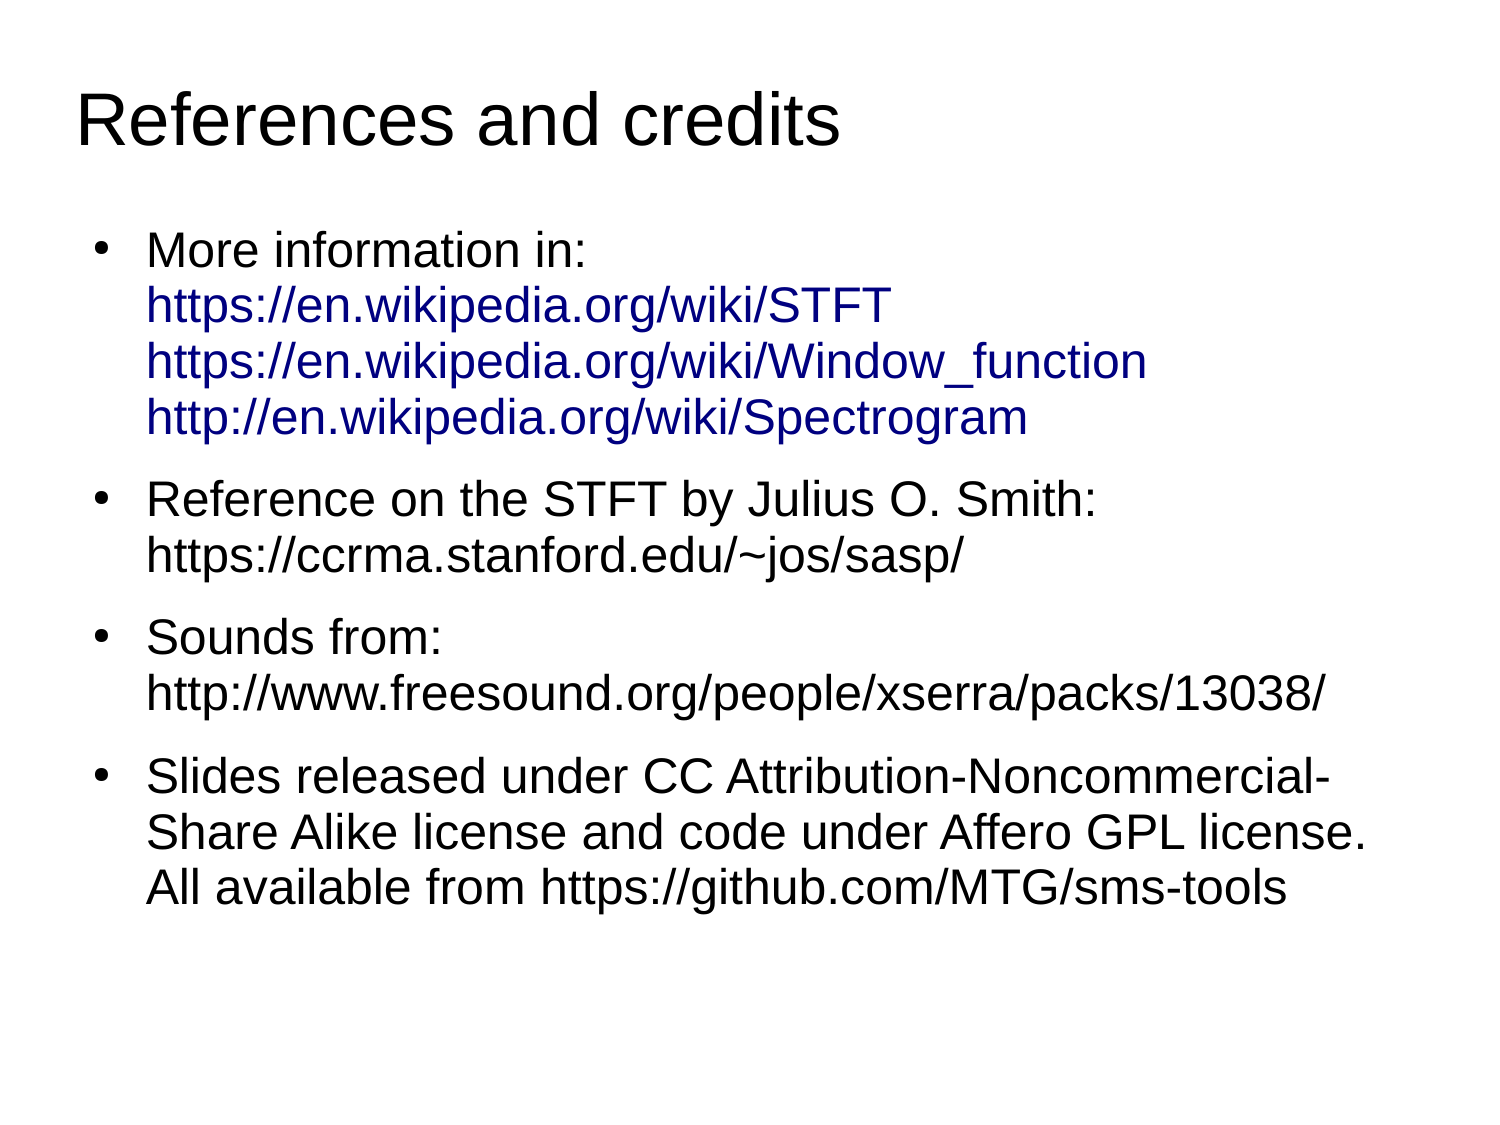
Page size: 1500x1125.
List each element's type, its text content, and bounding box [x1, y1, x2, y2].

list More information in: https://en.wikipedia.org/wiki/STFThttps://en.wikipedia.org/wiki/Window_functionhttp://en.wikipedia.org/wiki/Spectrogram Reference on the STFT by Julius O. Smith:https://ccrma.stanford.edu/~jos/sasp/ Sounds from: http://www.freesound.org/people/xserra/packs/13038/ Slides released under CC Attribution-Noncommercial-Share Alike license and code under Affero GPL license. All available from https://github.com/MTG/sms-tools [75, 221, 1425, 994]
title References and credits [75, 44, 1425, 196]
